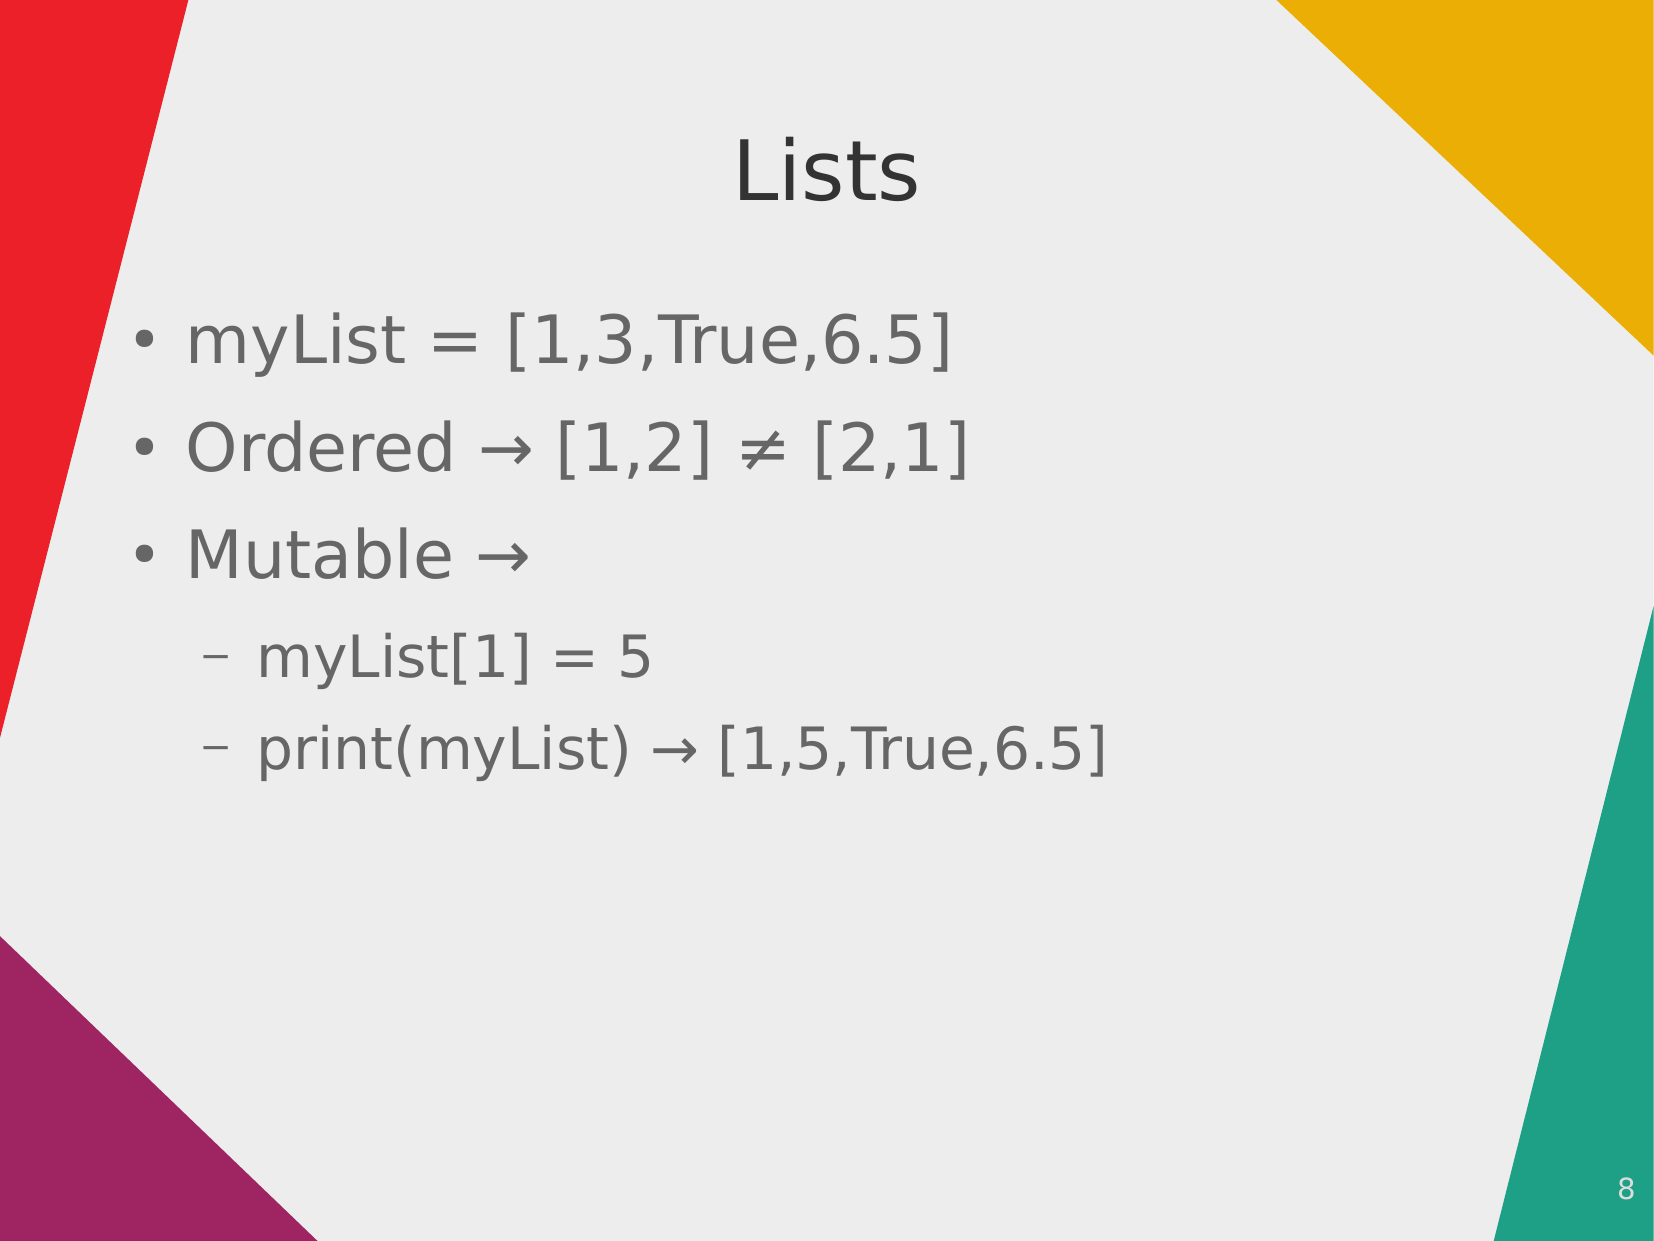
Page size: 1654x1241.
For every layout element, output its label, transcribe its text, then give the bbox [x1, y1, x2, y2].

title Lists [114, 73, 1539, 271]
text_box [114, 302, 1539, 1033]
